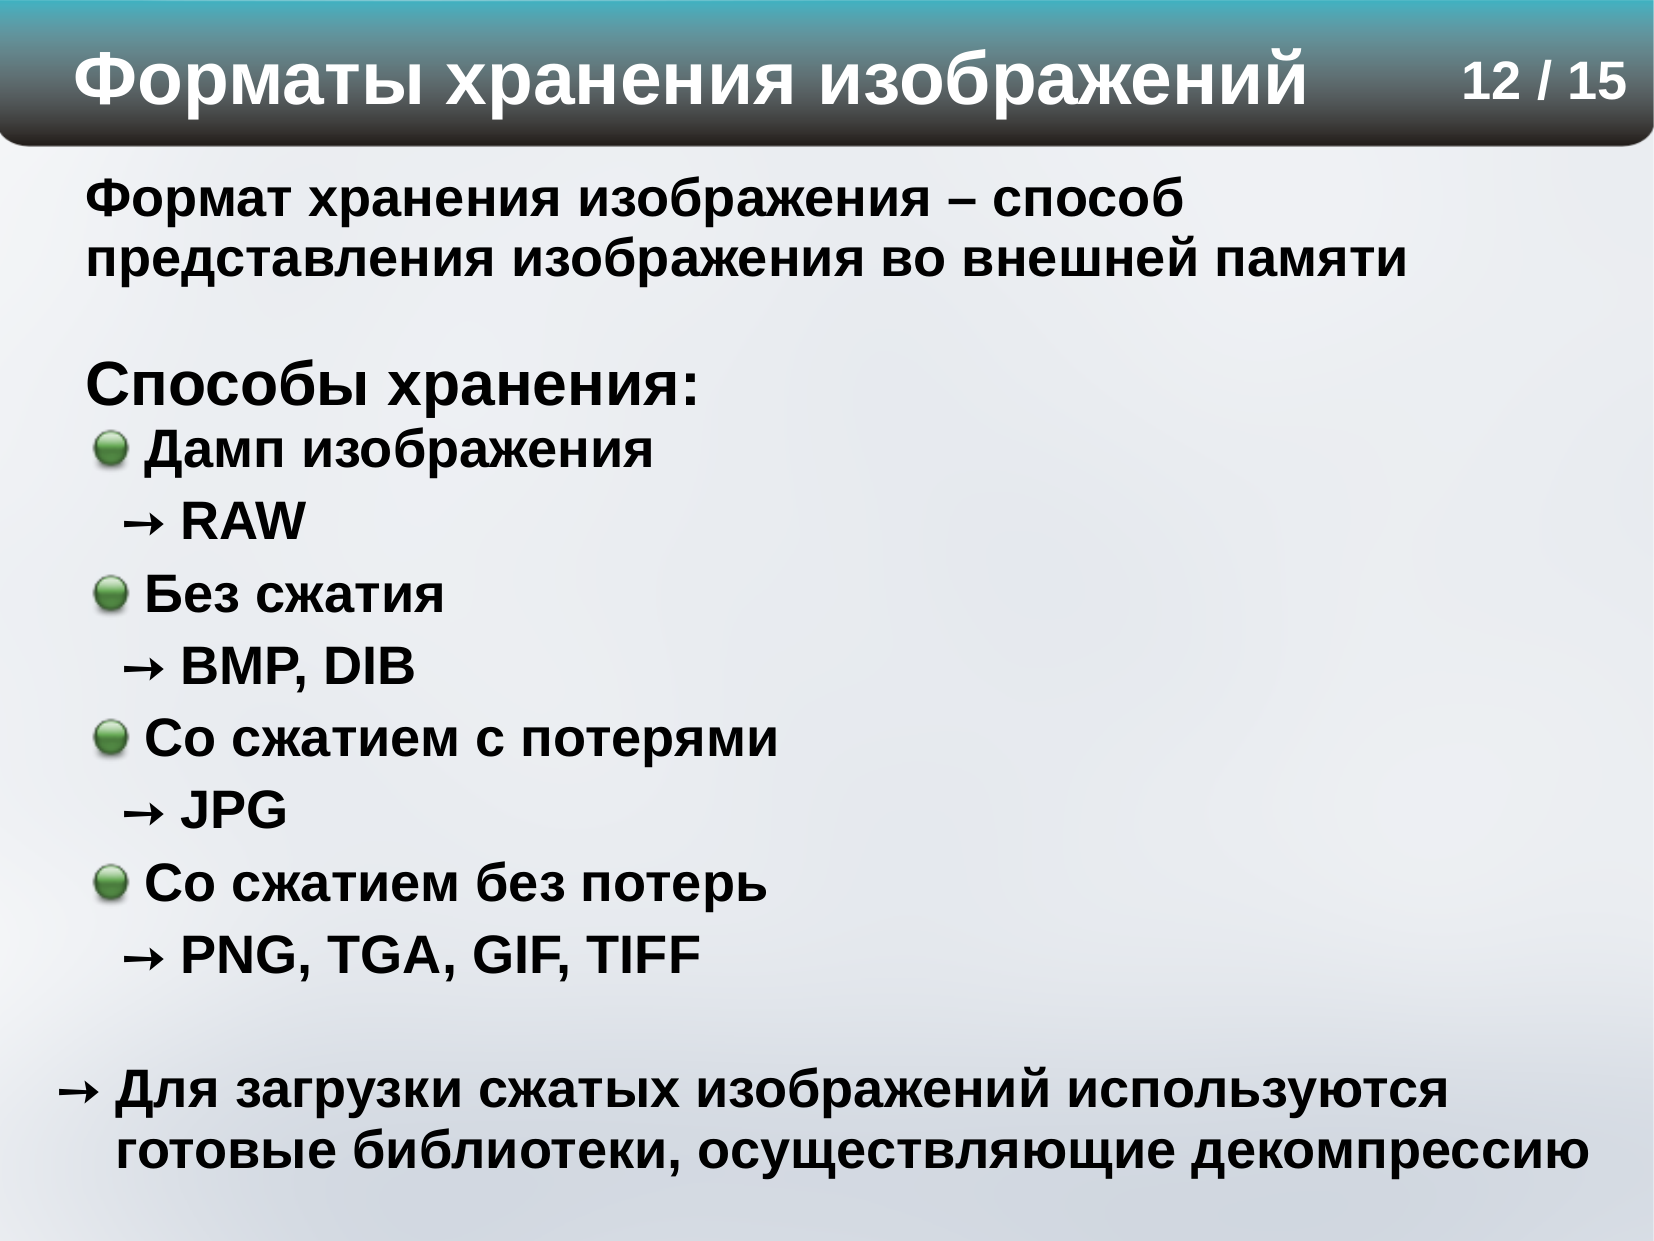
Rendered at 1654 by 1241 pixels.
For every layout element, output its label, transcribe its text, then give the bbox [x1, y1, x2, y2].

text_box Для загрузки сжатых изображений используются готовые библиотеки, осуществляющие декомпрессию [41, 1051, 1636, 1188]
text_box Формат хранения изображения – способ представления изображения во внешней памяти Способы хранения: Дамп изображения RAW Без сжатия BMP, DIB Со сжатием с потерями JPG Со сжатием без потерь PNG, TGA, GIF, TIFF [70, 159, 1595, 993]
text_box <номер> / 15 [1446, 42, 1654, 179]
text_box Форматы хранения изображений [59, 29, 1359, 129]
picture [0, 0, 1654, 1241]
